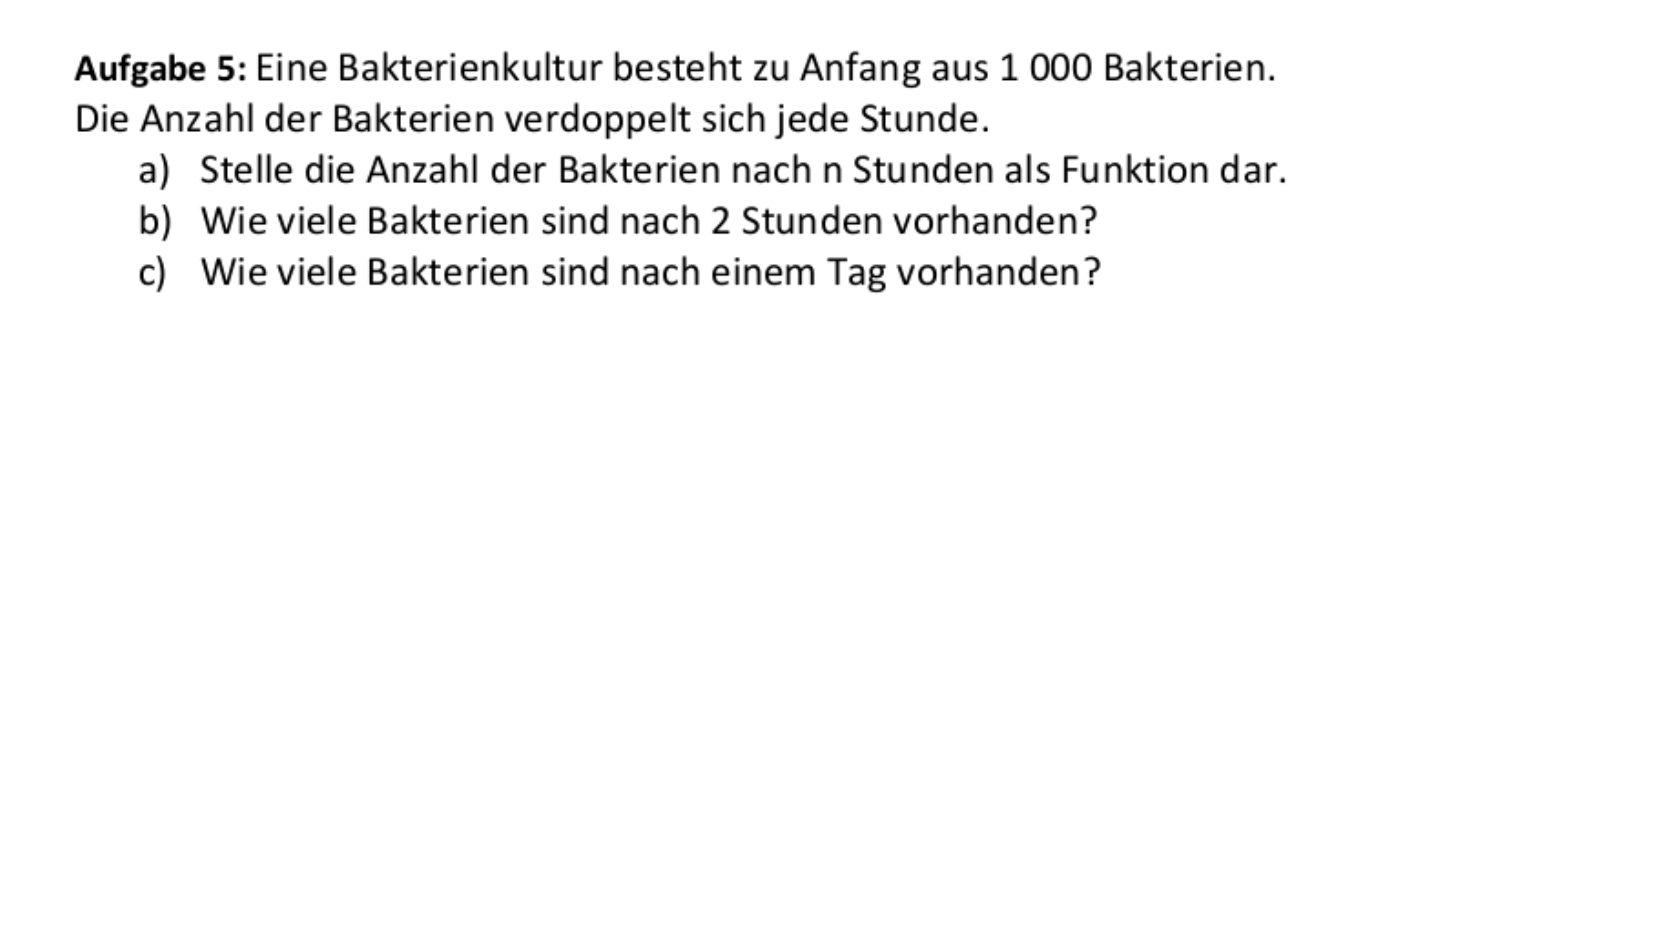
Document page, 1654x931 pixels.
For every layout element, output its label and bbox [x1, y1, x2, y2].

picture [20, 37, 1338, 329]
